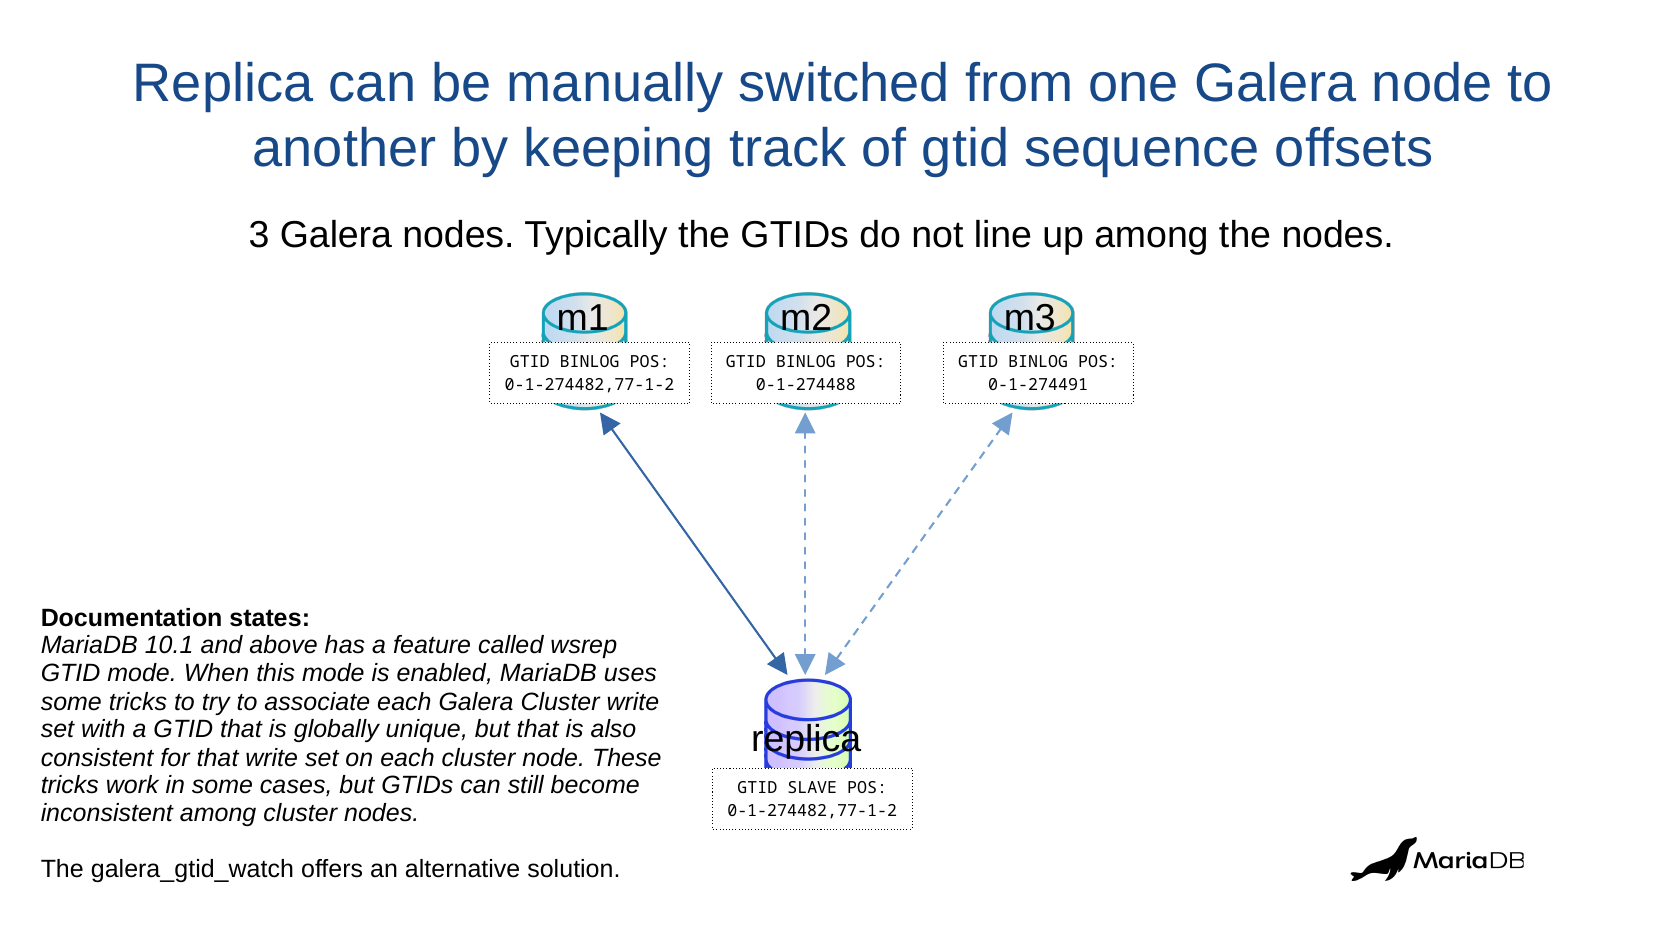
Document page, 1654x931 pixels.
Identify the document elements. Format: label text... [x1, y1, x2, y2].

title Replica can be manually switched from one Galera node to another by keeping track of gtid sequence offsets [112, 37, 1576, 188]
picture [751, 404, 862, 413]
picture [751, 288, 862, 342]
picture [1350, 837, 1524, 881]
picture [528, 404, 638, 413]
picture [528, 288, 638, 342]
text_box GTID BINLOG POS: 0-1-274488 [711, 342, 893, 400]
text_box 3 Galera nodes. Typically the GTIDs do not line up among the nodes. [233, 205, 1420, 263]
text_box GTID BINLOG POS: 0-1-274482,77-1-2 [489, 342, 682, 400]
text_box GTID SLAVE POS: 0-1-274482,77-1-2 [712, 768, 904, 826]
picture [975, 288, 1085, 342]
text_box Documentation states: MariaDB 10.1 and above has a feature called wsrep GTID mode. When this mode is enabled, MariaDB uses some tricks to try to associate each Galera Cluster write set with a GTID that is globally unique, but that is also consistent for that write set on each cluster node. These tricks work in some cases, but GTIDs can still become inconsistent among cluster nodes. The galera_gtid_watch offers an alternative solution. [26, 595, 699, 891]
text_box GTID BINLOG POS: 0-1-274491 [943, 342, 1126, 400]
picture [750, 674, 863, 768]
picture [975, 404, 1085, 413]
